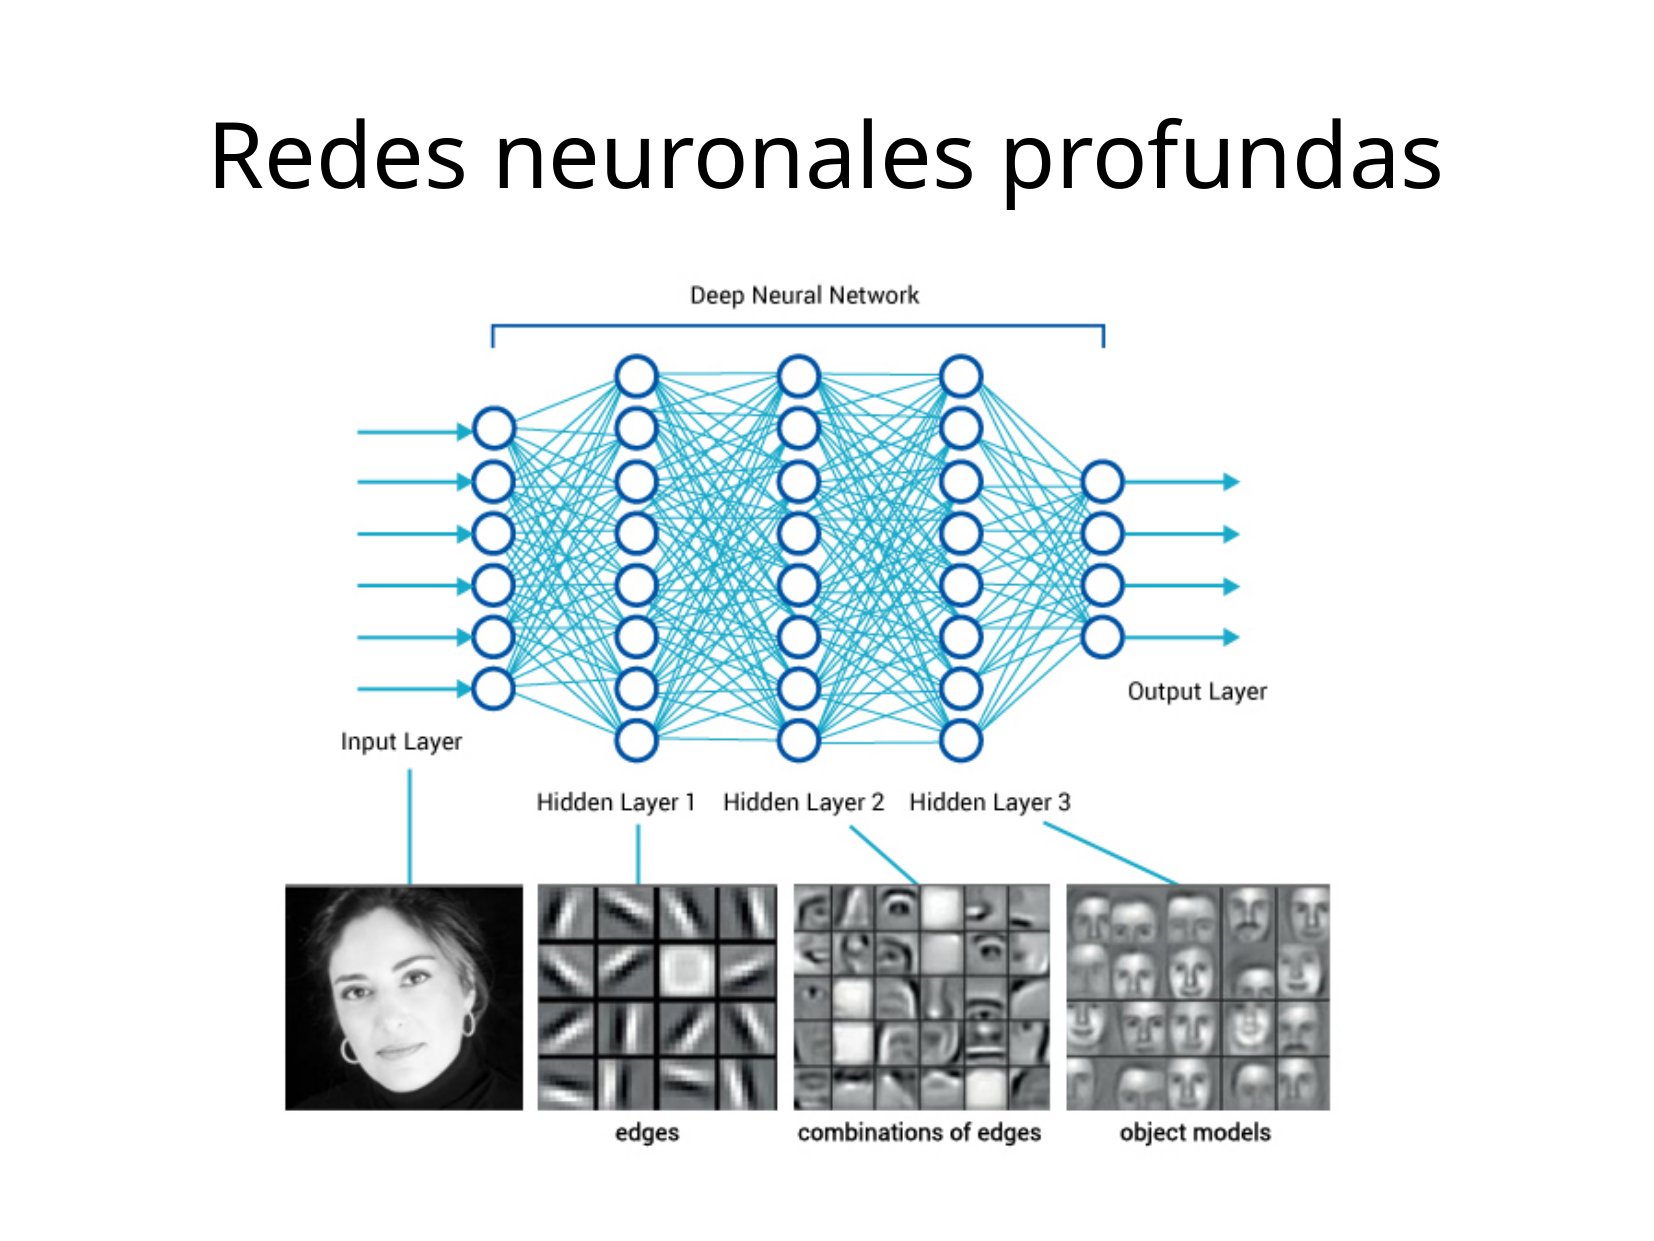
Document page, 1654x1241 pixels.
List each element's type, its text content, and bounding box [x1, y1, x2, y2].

picture [236, 260, 1371, 1193]
title Redes neuronales profundas [82, 49, 1571, 257]
